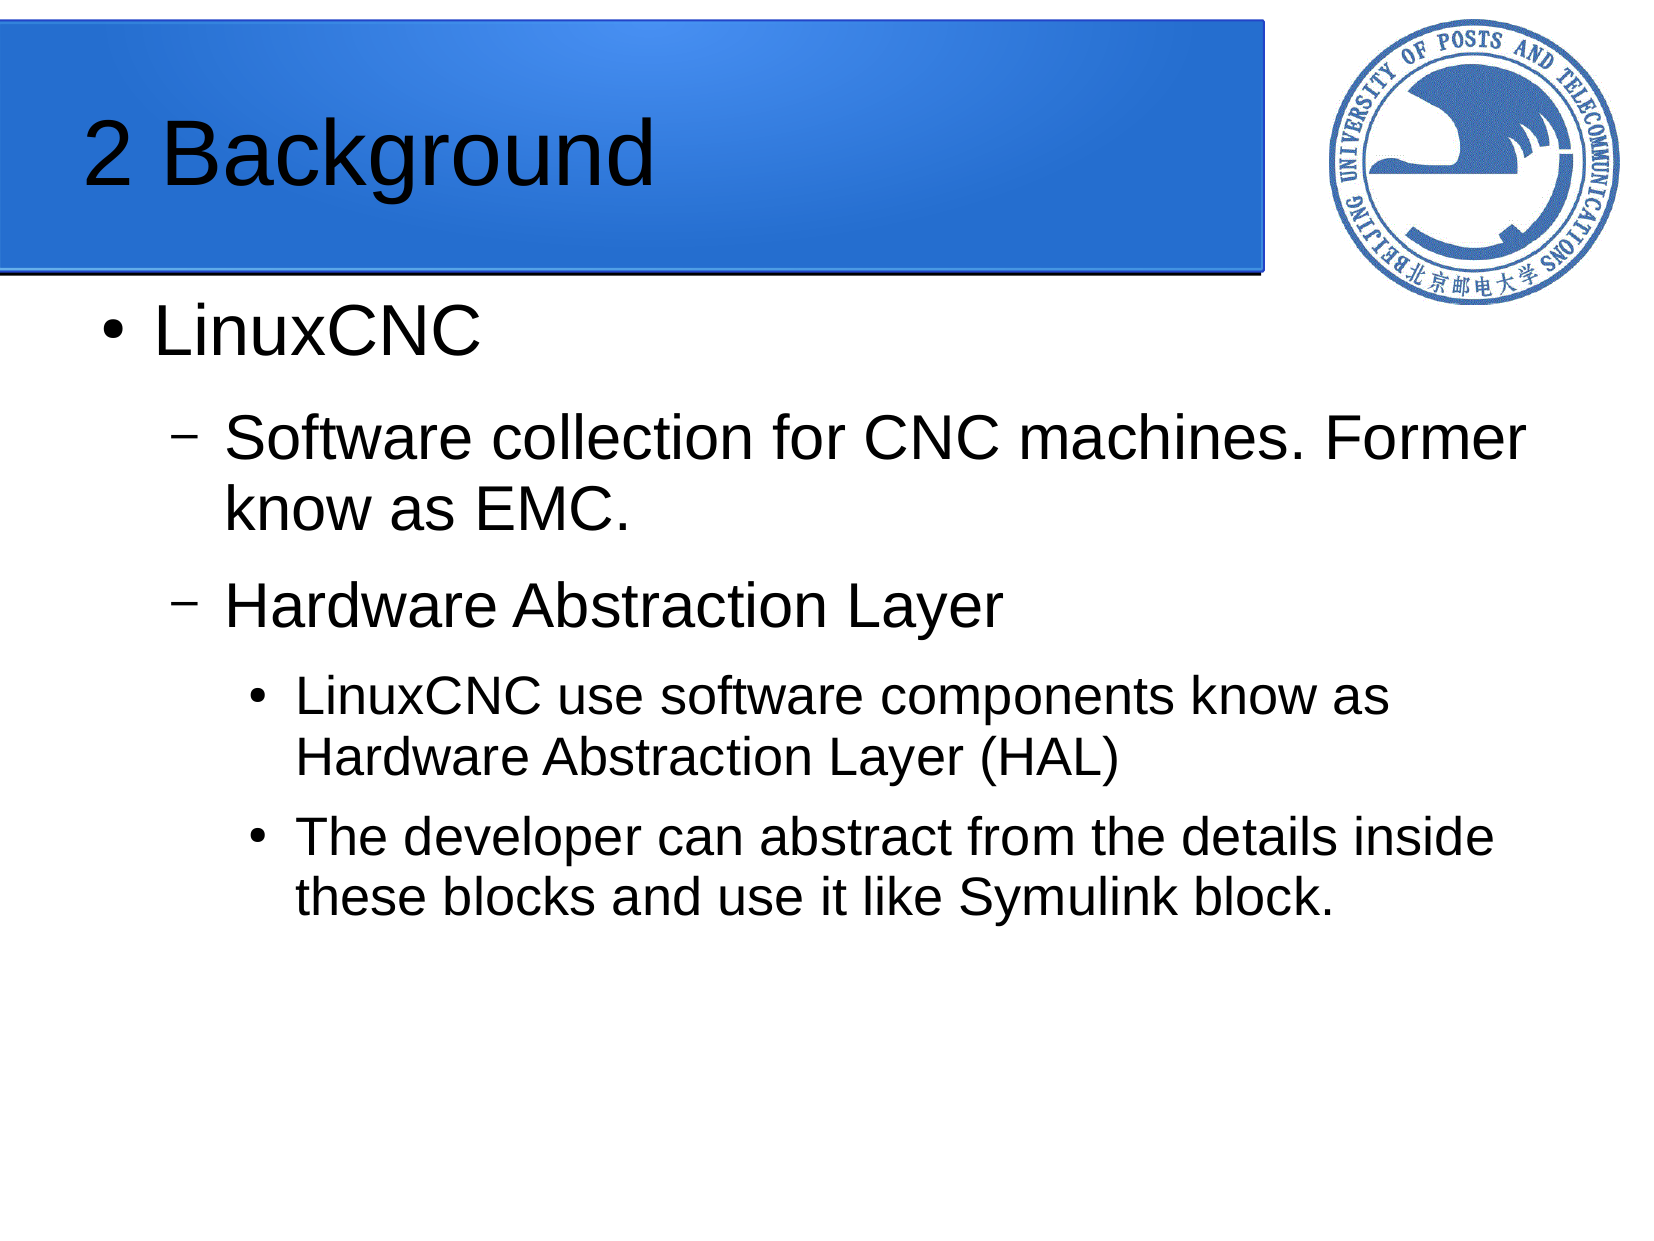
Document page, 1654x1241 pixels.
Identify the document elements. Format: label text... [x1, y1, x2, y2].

title 2 Background [82, 49, 1571, 257]
picture [1318, 15, 1635, 315]
list LinuxCNC Software collection for CNC machines. Former know as EMC. Hardware Abstraction Layer LinuxCNC use software components know as Hardware Abstraction Layer (HAL) The developer can abstract from the details inside these blocks and use it like Symulink block. [82, 290, 1571, 1010]
